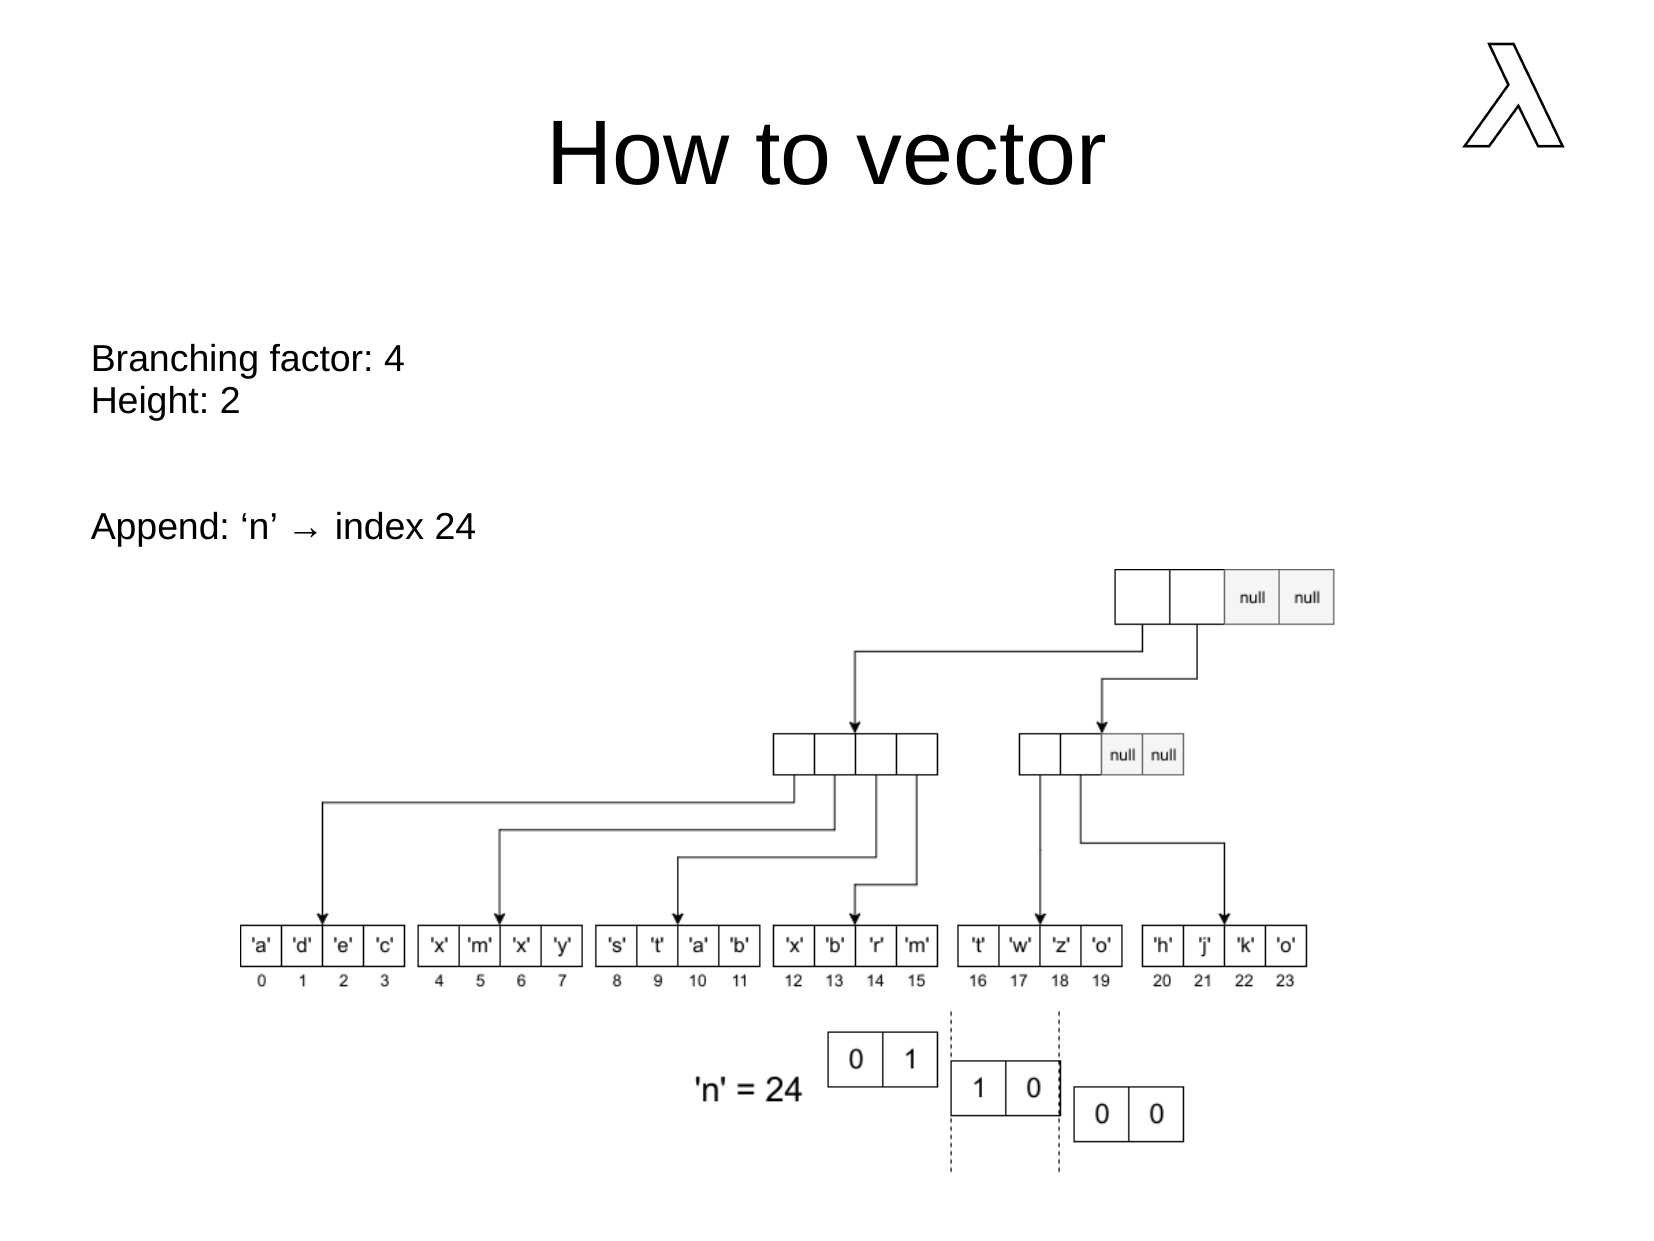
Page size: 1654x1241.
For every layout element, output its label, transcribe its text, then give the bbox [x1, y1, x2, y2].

title How to vector [82, 49, 1571, 257]
picture [240, 569, 1336, 1174]
picture [1440, 40, 1587, 151]
text_box Branching factor: 4 Height: 2 Append: ‘n’ → index 24 [76, 330, 492, 555]
